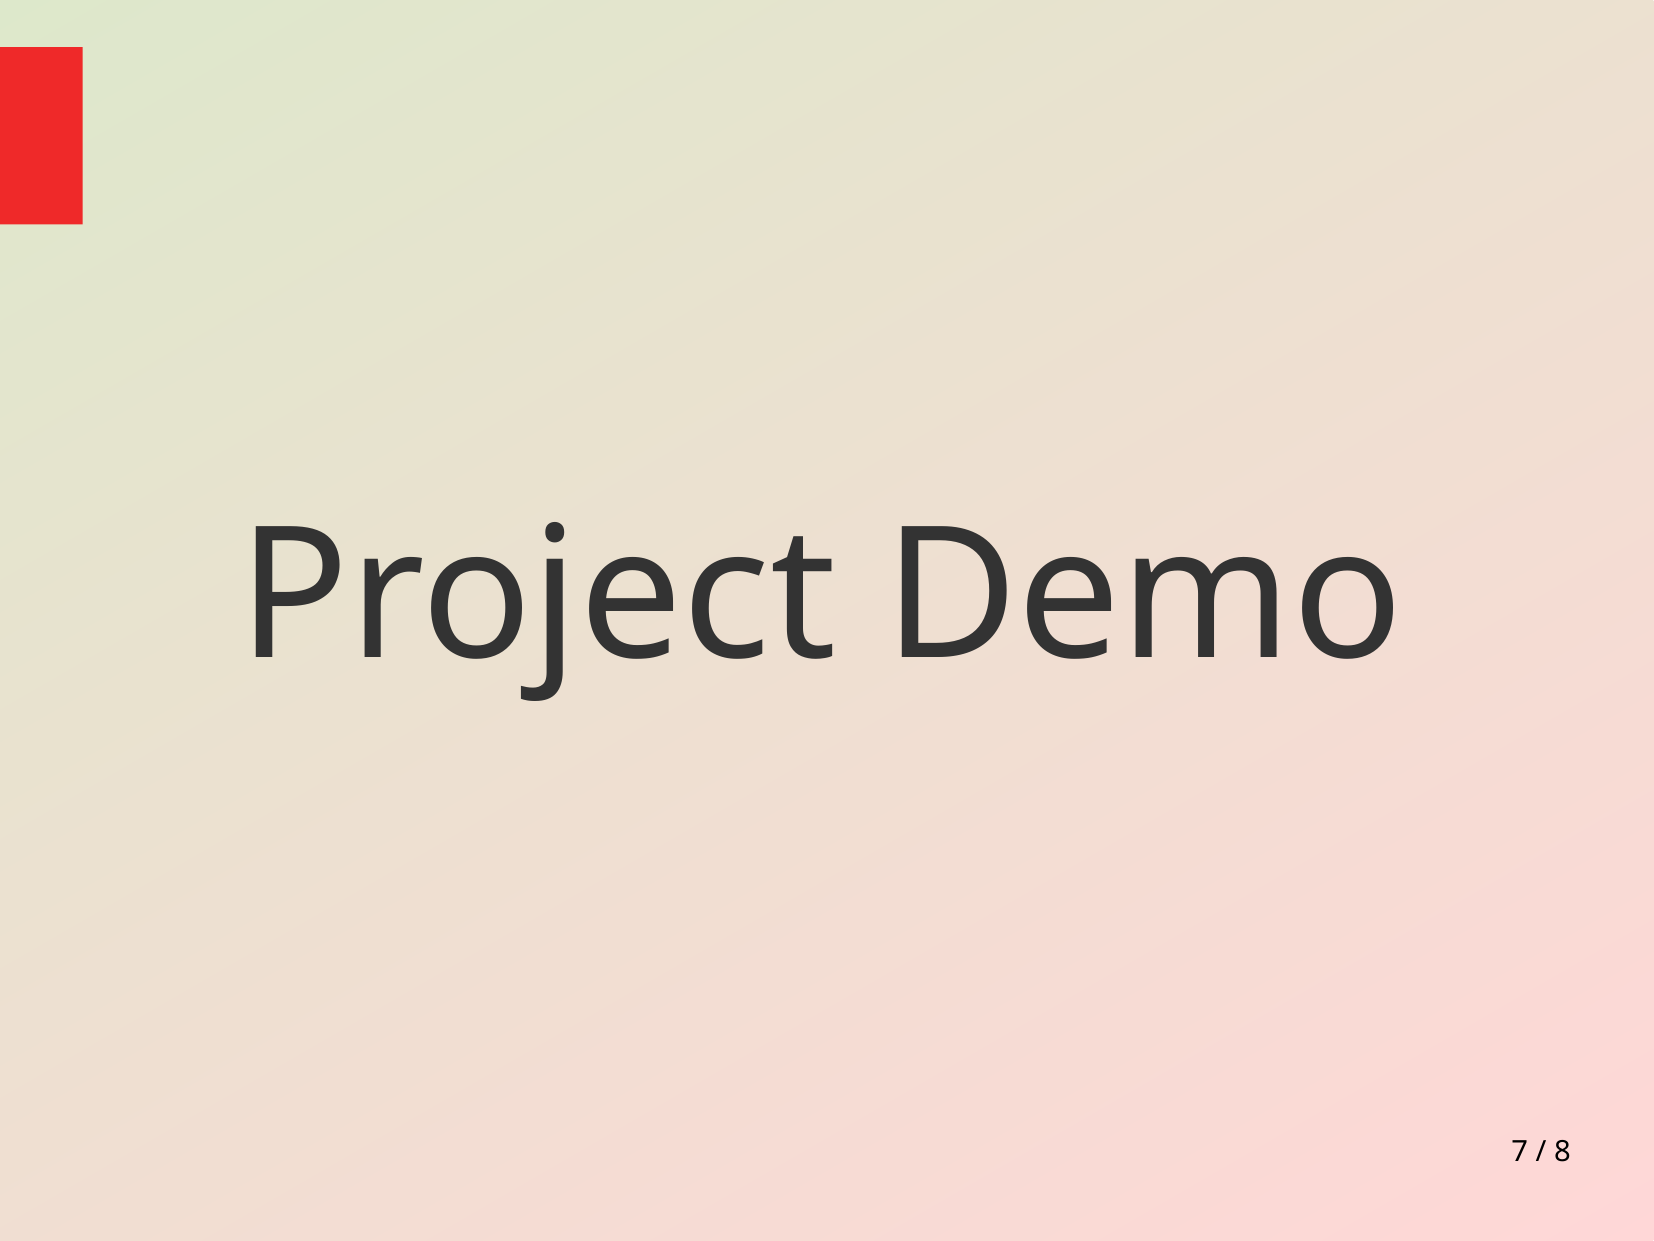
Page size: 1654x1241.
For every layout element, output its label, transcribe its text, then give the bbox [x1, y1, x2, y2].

list Project Demo [155, 461, 1573, 1181]
